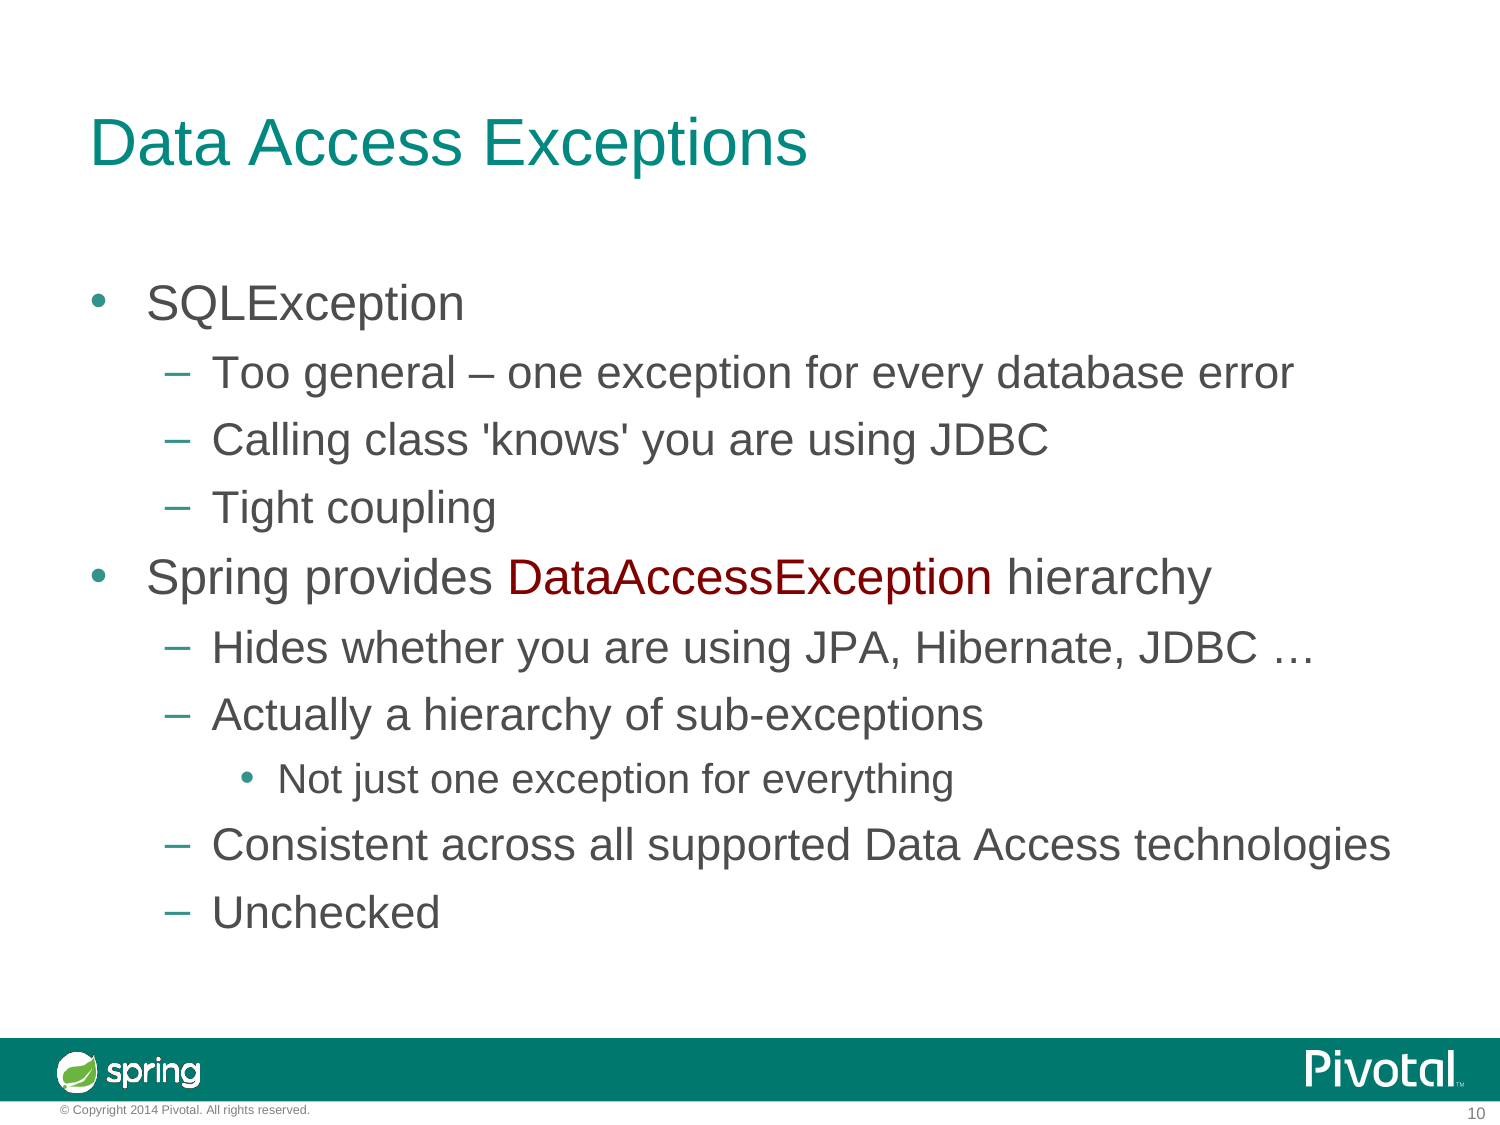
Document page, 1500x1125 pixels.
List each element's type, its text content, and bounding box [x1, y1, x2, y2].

title Data Access Exceptions [75, 45, 1426, 233]
picture [1306, 1050, 1464, 1087]
picture [32, 1041, 210, 1103]
list SQLException Too general – one exception for every database error Calling class 'knows' you are using JDBC Tight coupling Spring provides DataAccessException hierarchy Hides whether you are using JPA, Hibernate, JDBC … Actually a hierarchy of sub-exceptions Not just one exception for everything Consistent across all supported Data Access technologies Unchecked [75, 262, 1426, 1005]
